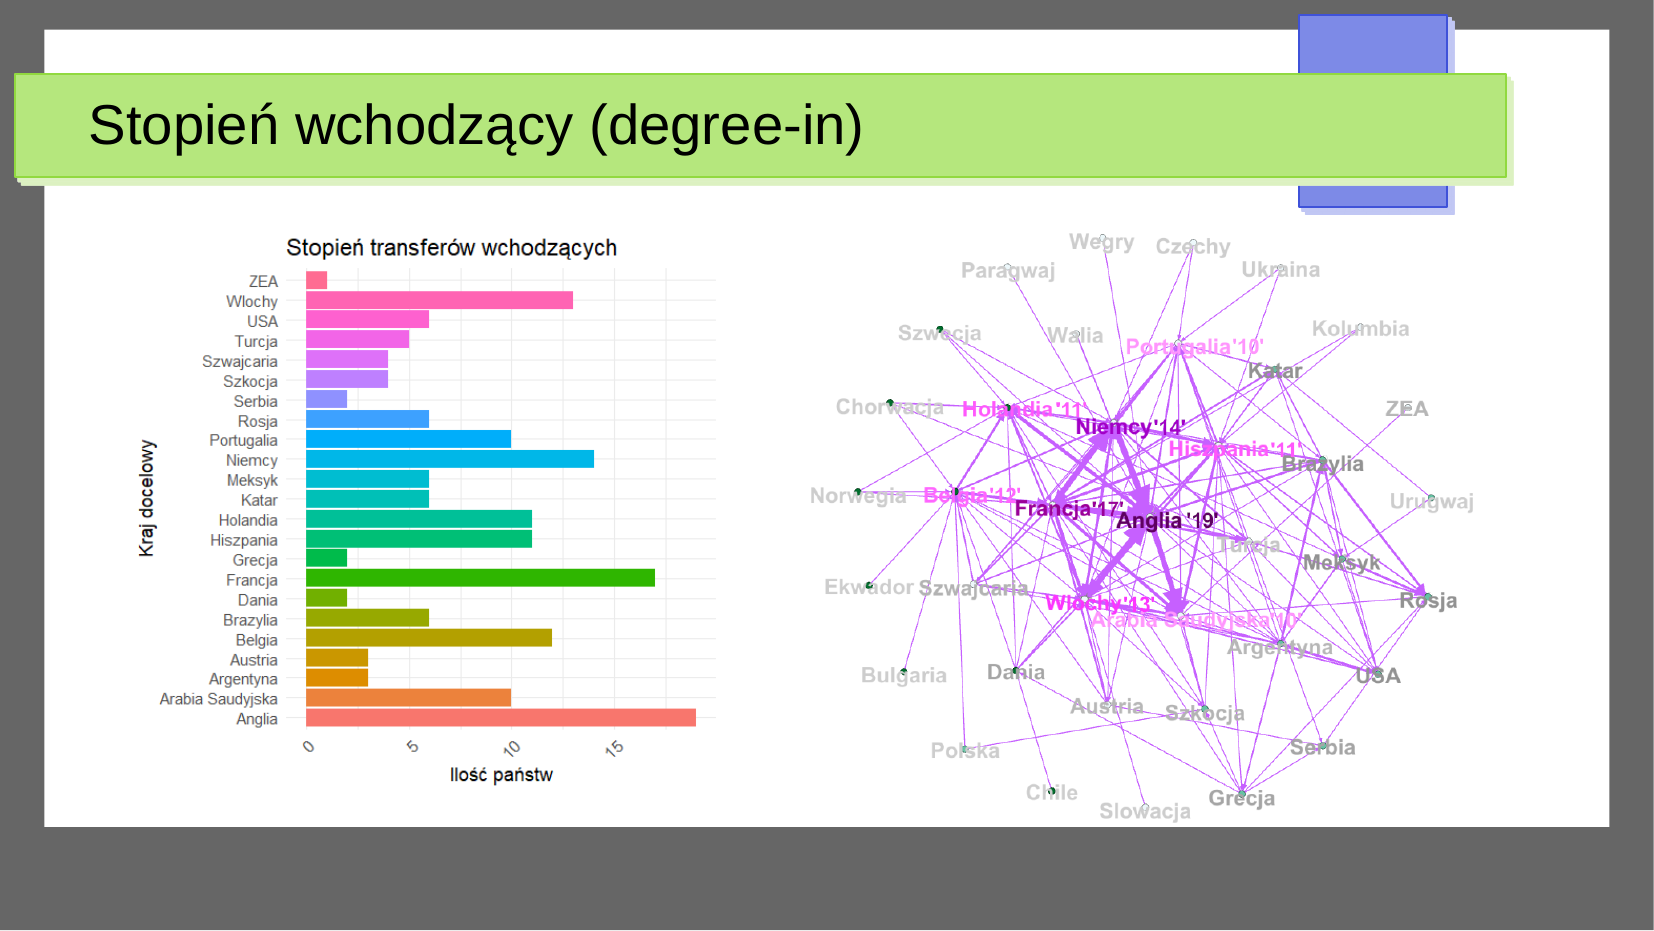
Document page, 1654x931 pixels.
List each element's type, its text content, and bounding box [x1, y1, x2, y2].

title Stopień wchodzący (degree-in) [88, 73, 1506, 178]
picture [118, 225, 737, 798]
picture [805, 221, 1477, 827]
